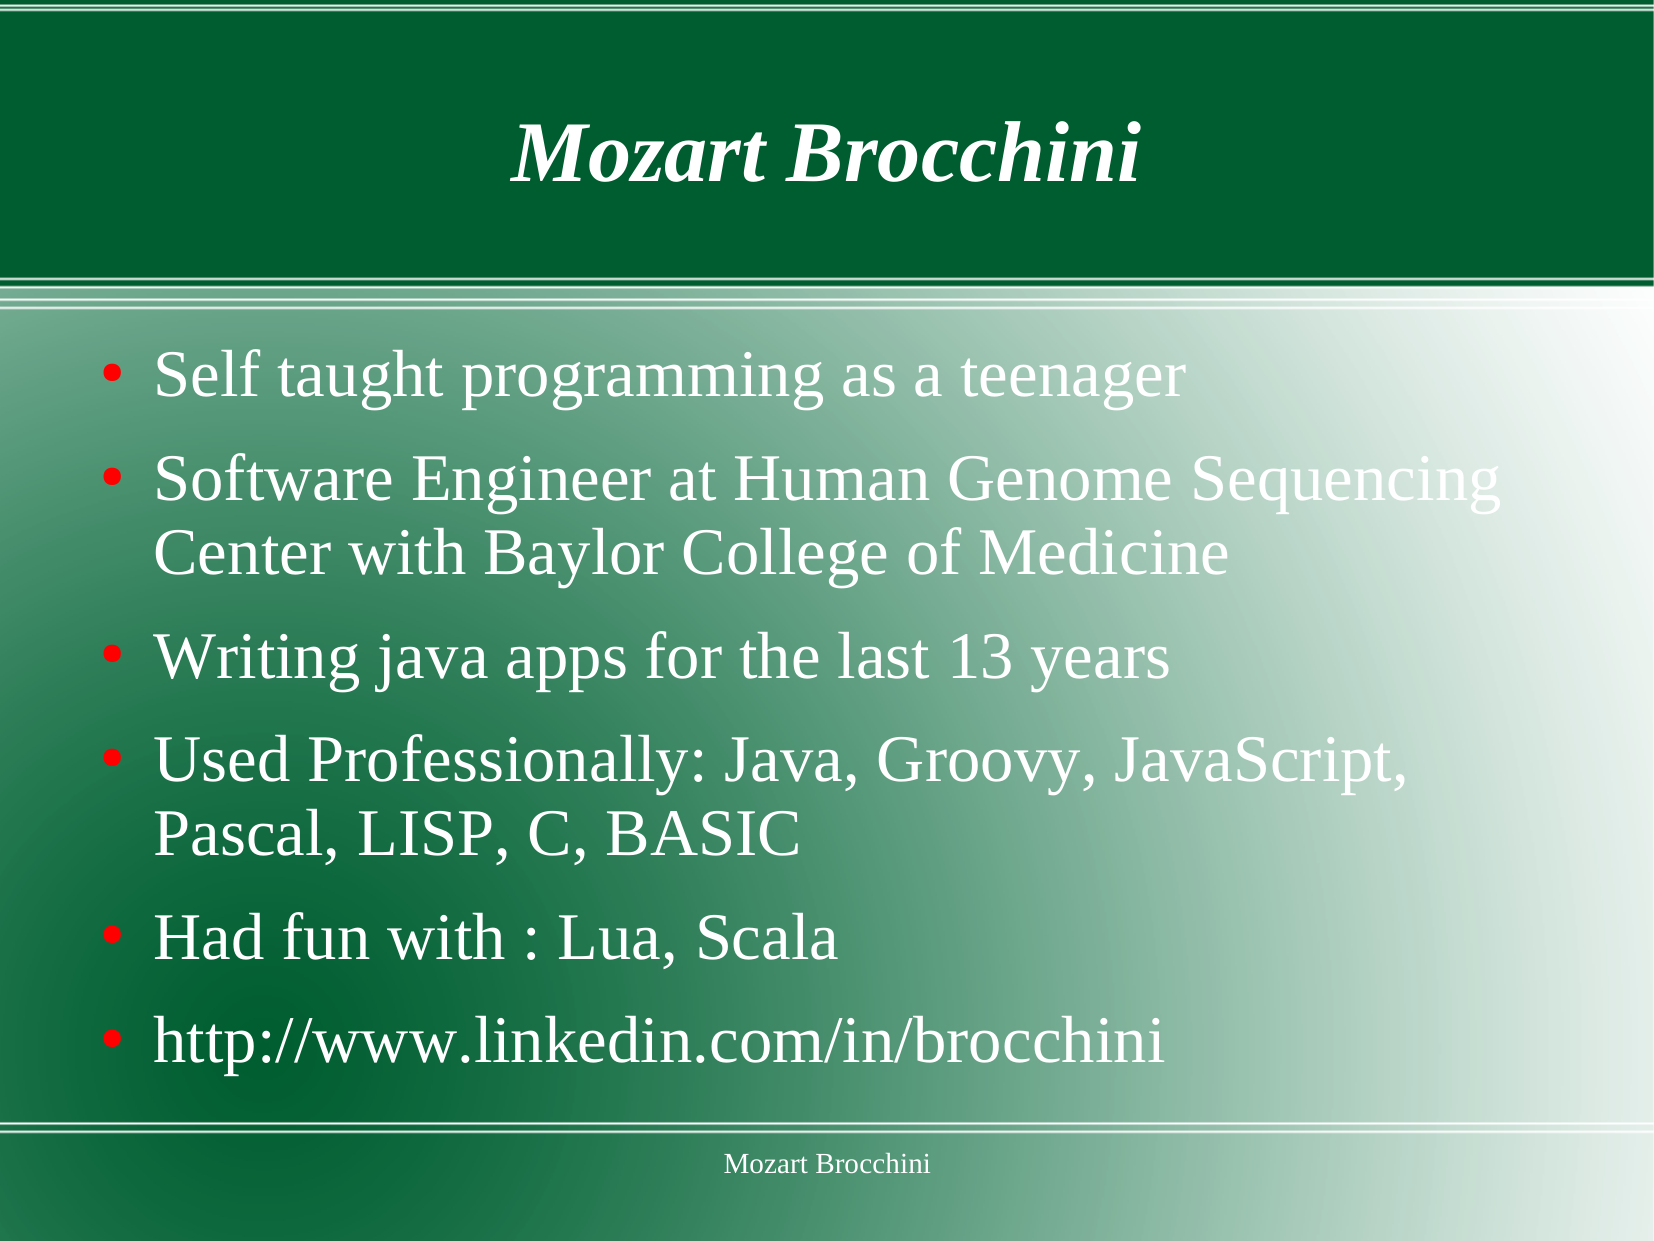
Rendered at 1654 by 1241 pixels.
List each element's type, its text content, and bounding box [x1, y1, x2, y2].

title Mozart Brocchini [82, 49, 1571, 257]
picture [0, 0, 1654, 1241]
list Self taught programming as a teenager Software Engineer at Human Genome Sequencing Center with Baylor College of Medicine Writing java apps for the last 13 years Used Professionally: Java, Groovy, JavaScript, Pascal, LISP, C, BASIC Had fun with : Lua, Scala http://www.linkedin.com/in/brocchini [82, 337, 1571, 1078]
